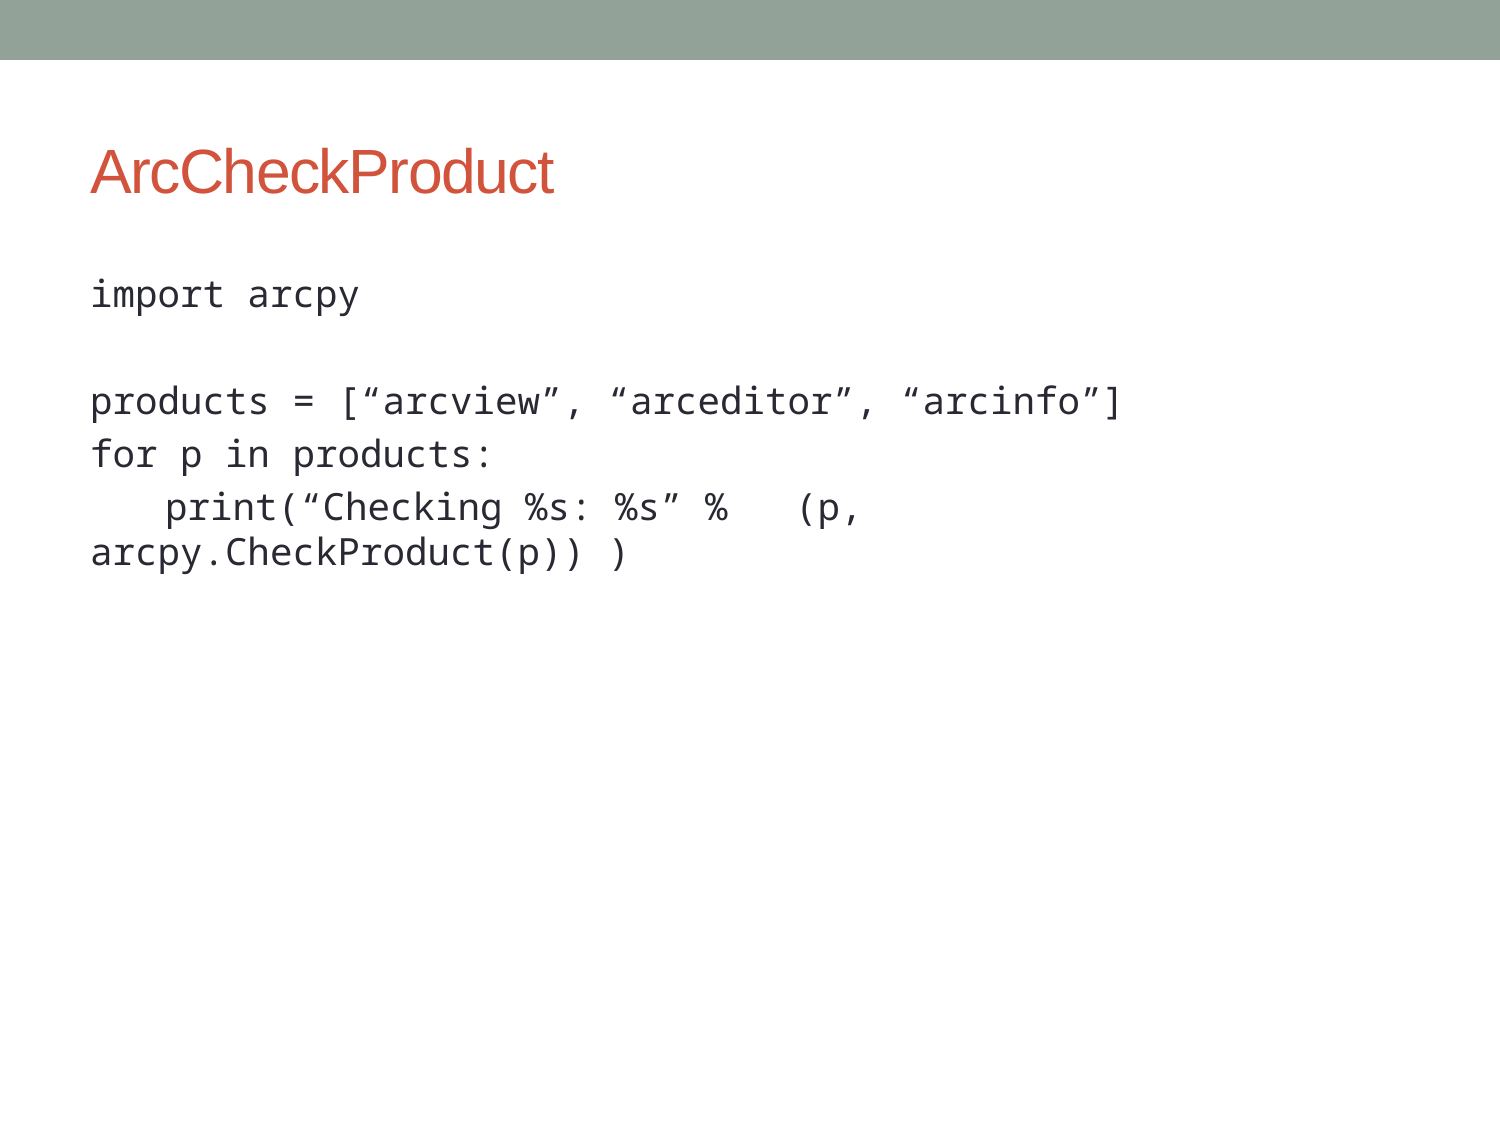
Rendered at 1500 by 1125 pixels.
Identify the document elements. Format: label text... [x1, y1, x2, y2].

list import arcpy products = [“arcview”, “arceditor”, “arcinfo”] for p in products: print(“Checking %s: %s” % (p, arcpy.CheckProduct(p)) ) [75, 262, 1426, 1063]
title ArcCheckProduct [75, 87, 1426, 251]
